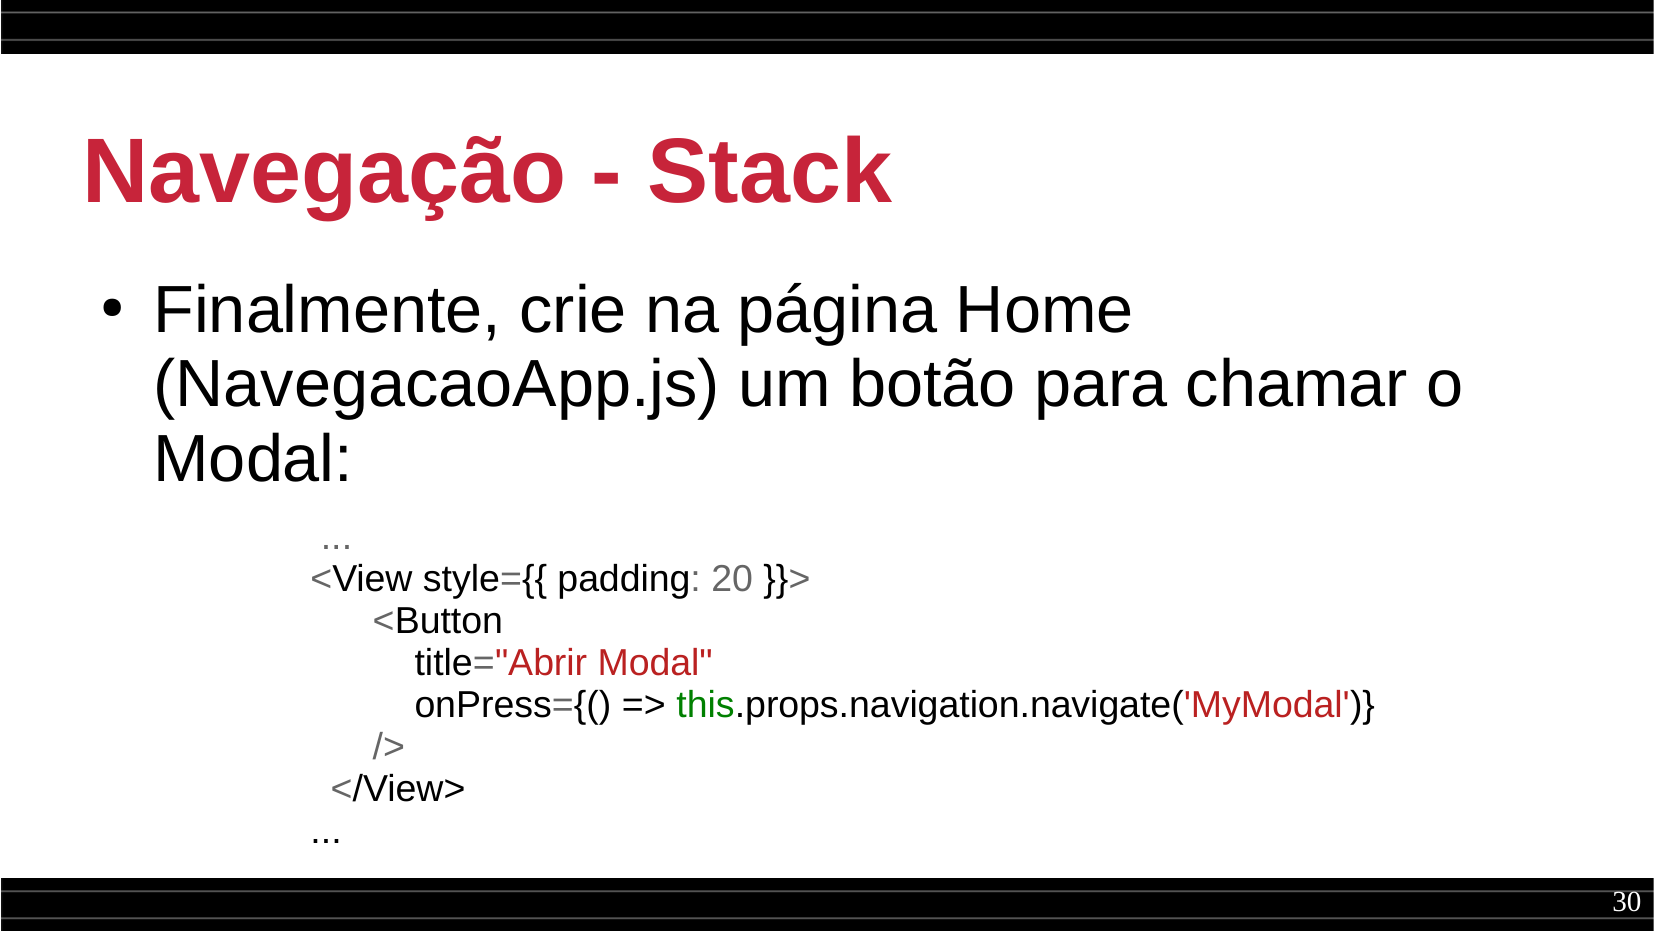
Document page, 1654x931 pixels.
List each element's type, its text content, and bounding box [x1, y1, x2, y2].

text_box ... <View style={{ padding: 20 }}> <Button title="Abrir Modal" onPress={() => this.props.navigation.navigate('MyModal')} /> </View> ... [147, 508, 1496, 859]
picture [1, 0, 1654, 54]
title Navegação - Stack [82, 92, 1571, 249]
list Finalmente, crie na página Home (NavegacaoApp.js) um botão para chamar o Modal: [82, 271, 1571, 758]
picture [1, 878, 1654, 931]
